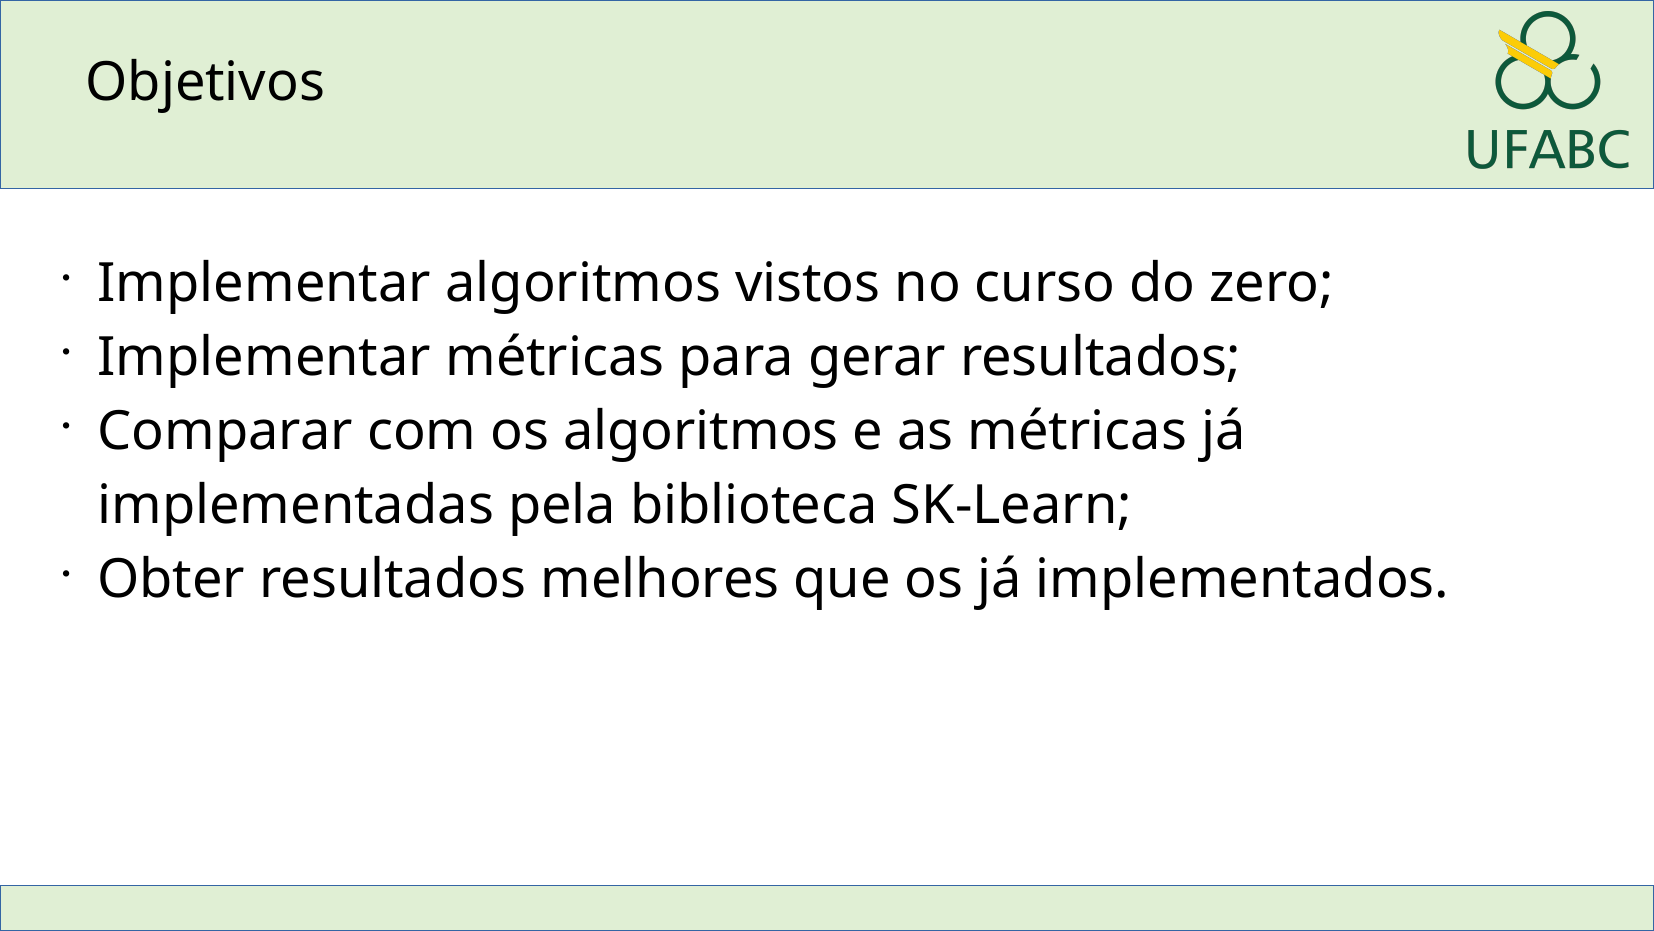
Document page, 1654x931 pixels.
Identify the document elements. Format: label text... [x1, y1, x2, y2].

text_box Implementar algoritmos vistos no curso do zero; Implementar métricas para gerar resultados; Comparar com os algoritmos e as métricas já implementadas pela biblioteca SK-Learn; Obter resultados melhores que os já implementados. [47, 236, 1548, 931]
text_box [0, 885, 47, 931]
picture [1464, 11, 1630, 181]
text_box [0, 0, 1654, 189]
text_box Objetivos [70, 35, 378, 157]
text_box [1548, 885, 1654, 931]
